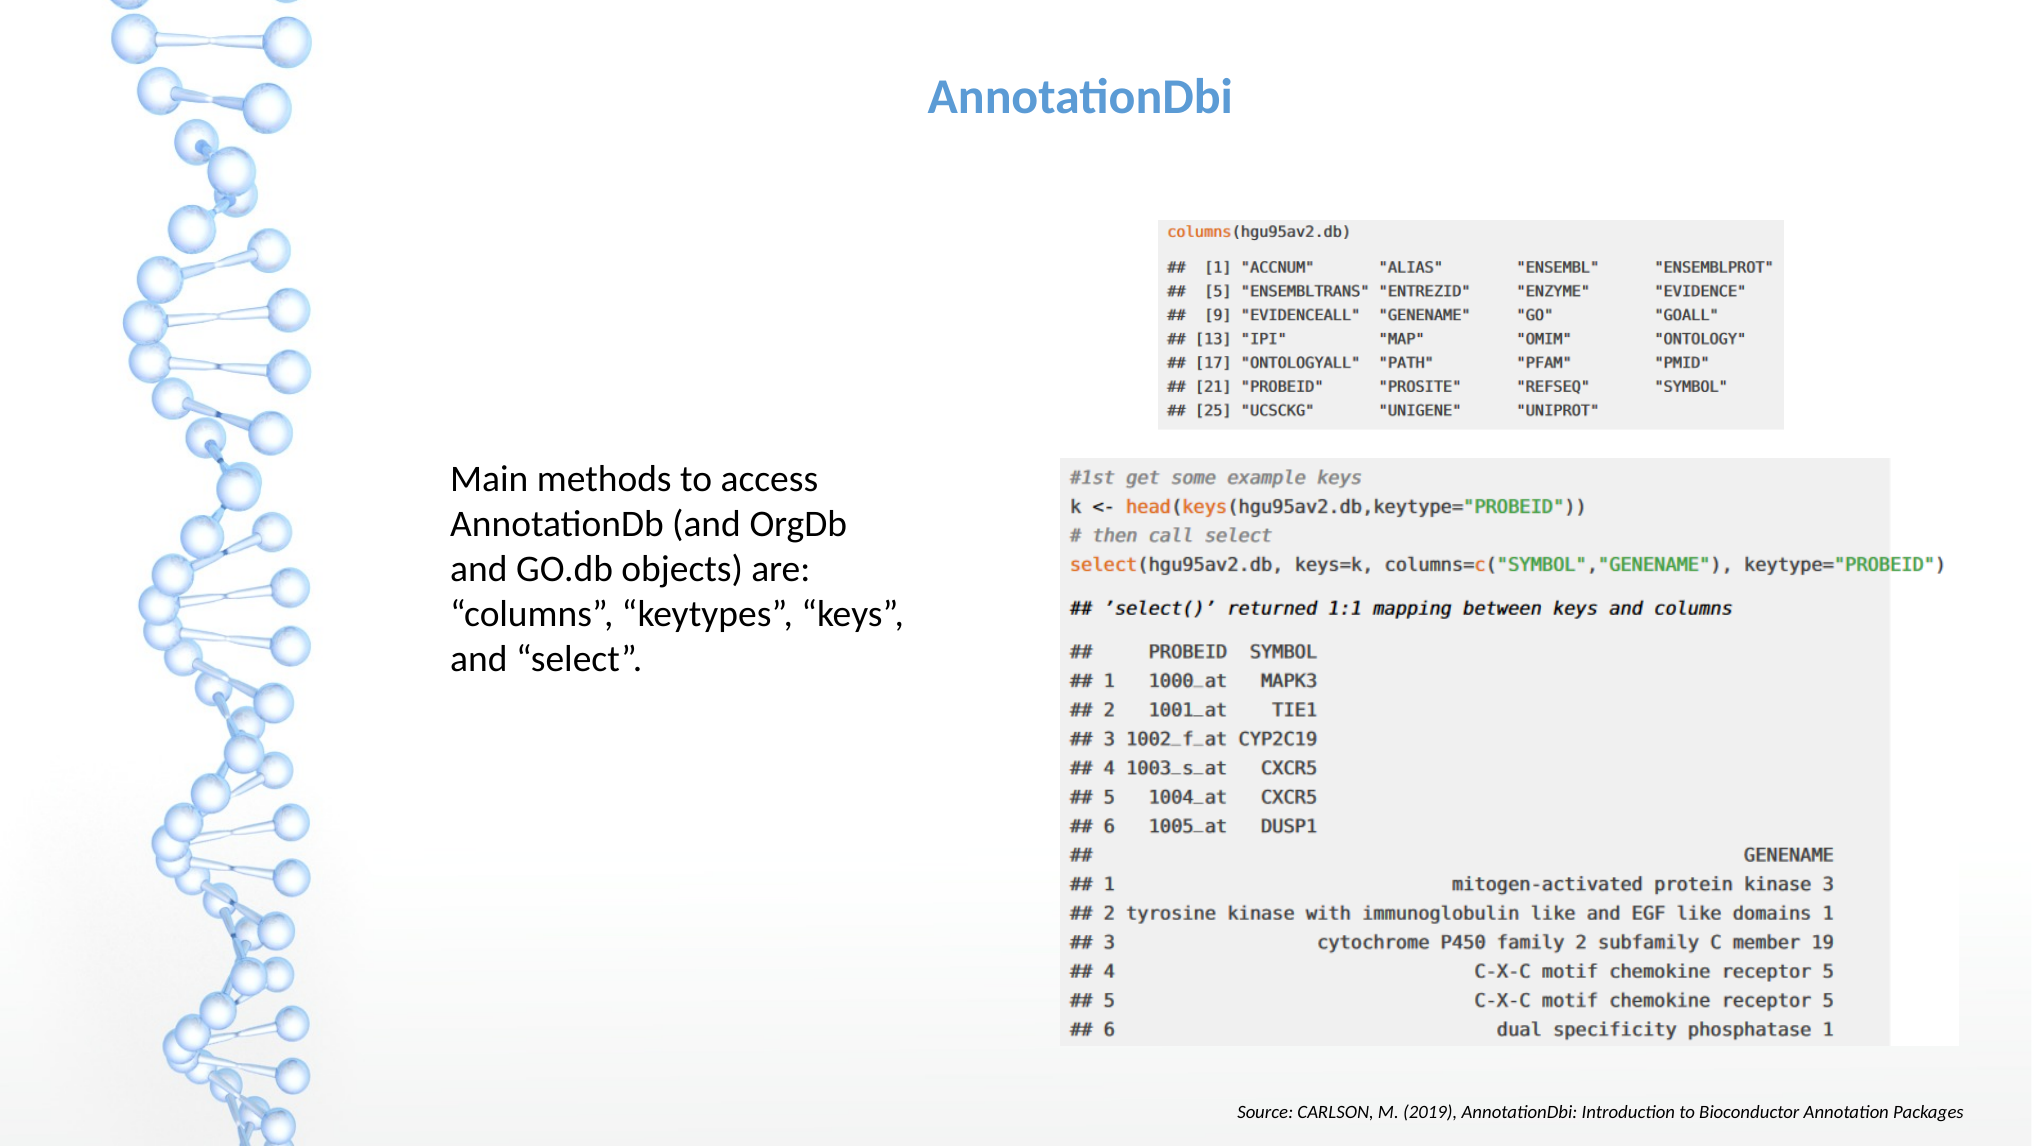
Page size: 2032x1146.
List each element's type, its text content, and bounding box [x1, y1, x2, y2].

text_box Main methods to access AnnotationDb (and OrgDb and GO.db objects) are: “columns”, “keytypes”, “keys”, and “select”. [435, 446, 926, 689]
text_box AnnotationDbi [912, 55, 1261, 132]
picture [1060, 458, 1959, 1046]
picture [1158, 220, 1784, 430]
text_box Source: CARLSON, M. (2019), AnnotationDbi: Introduction to Bioconductor Annotation Packages [1222, 1092, 2002, 1131]
